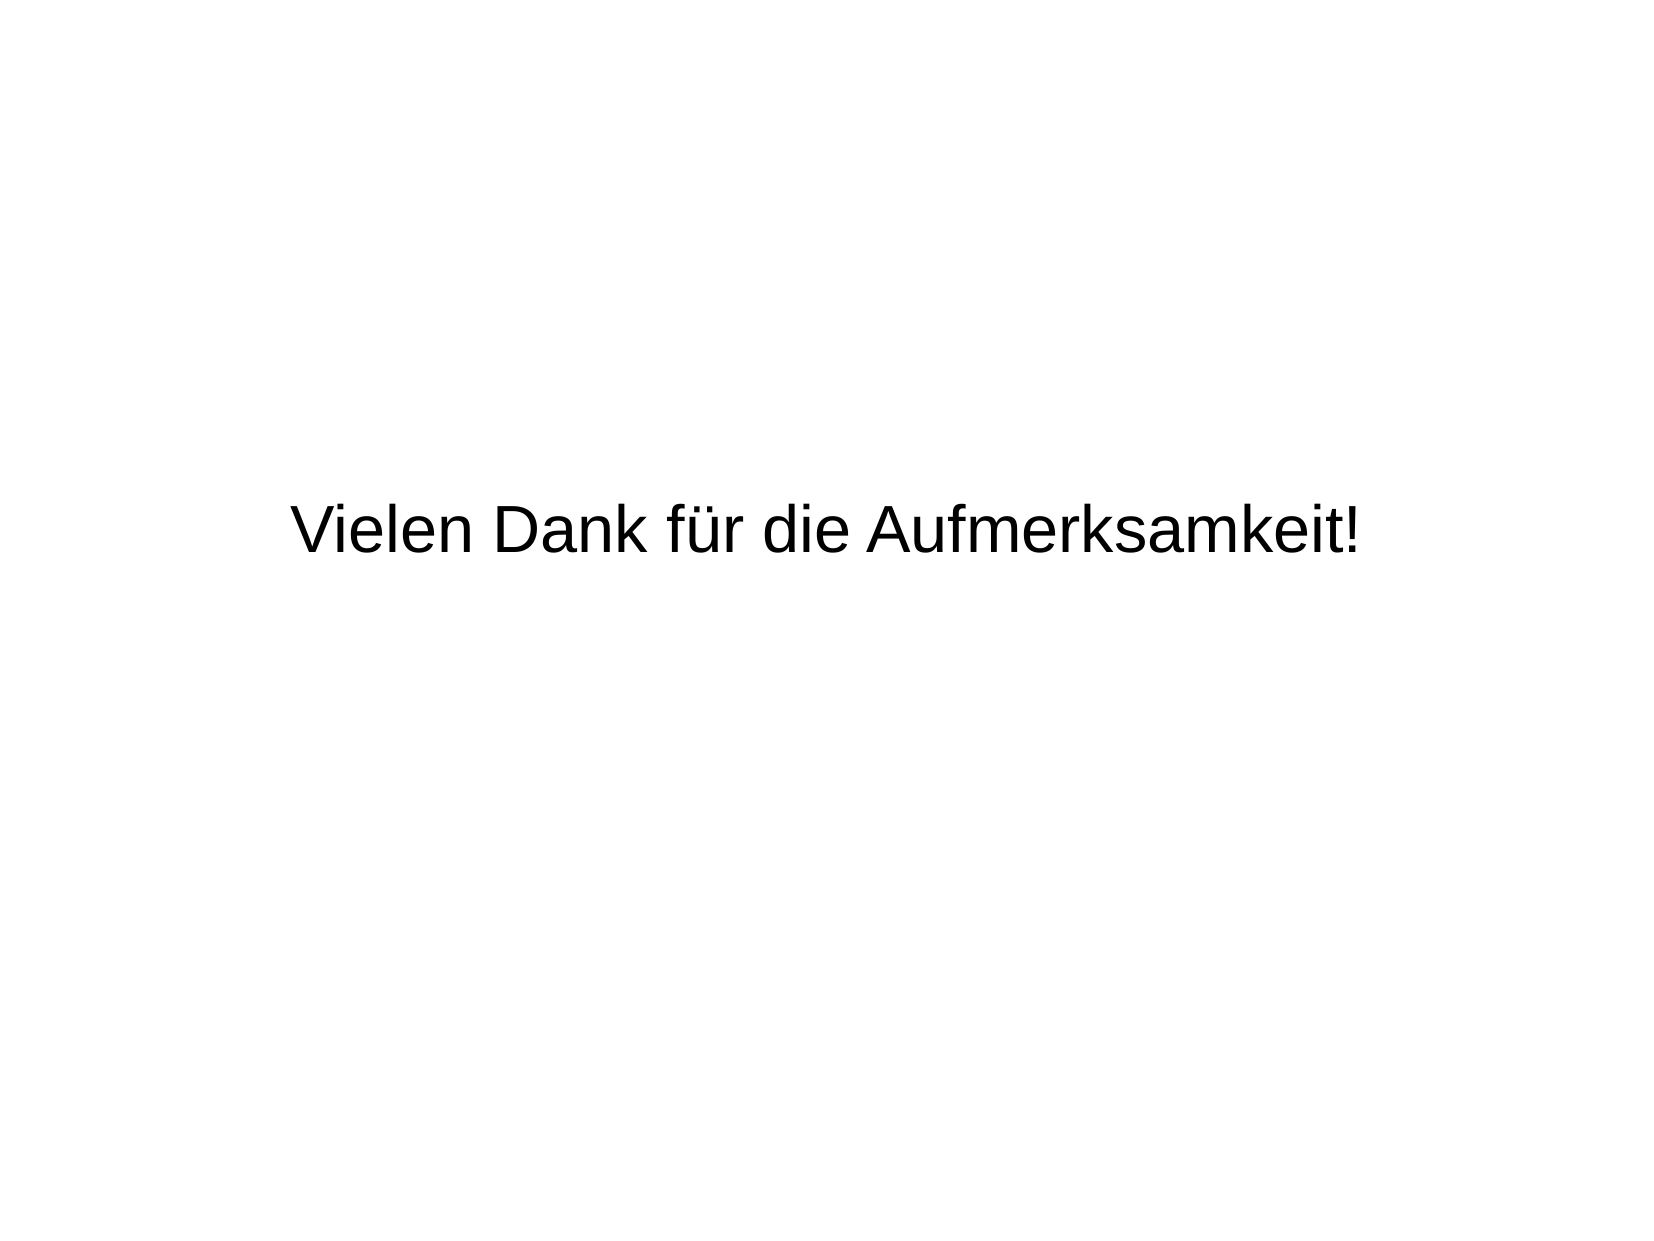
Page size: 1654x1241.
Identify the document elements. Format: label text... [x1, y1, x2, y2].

subtitle Vielen Dank für die Aufmerksamkeit! [82, 49, 1571, 1010]
